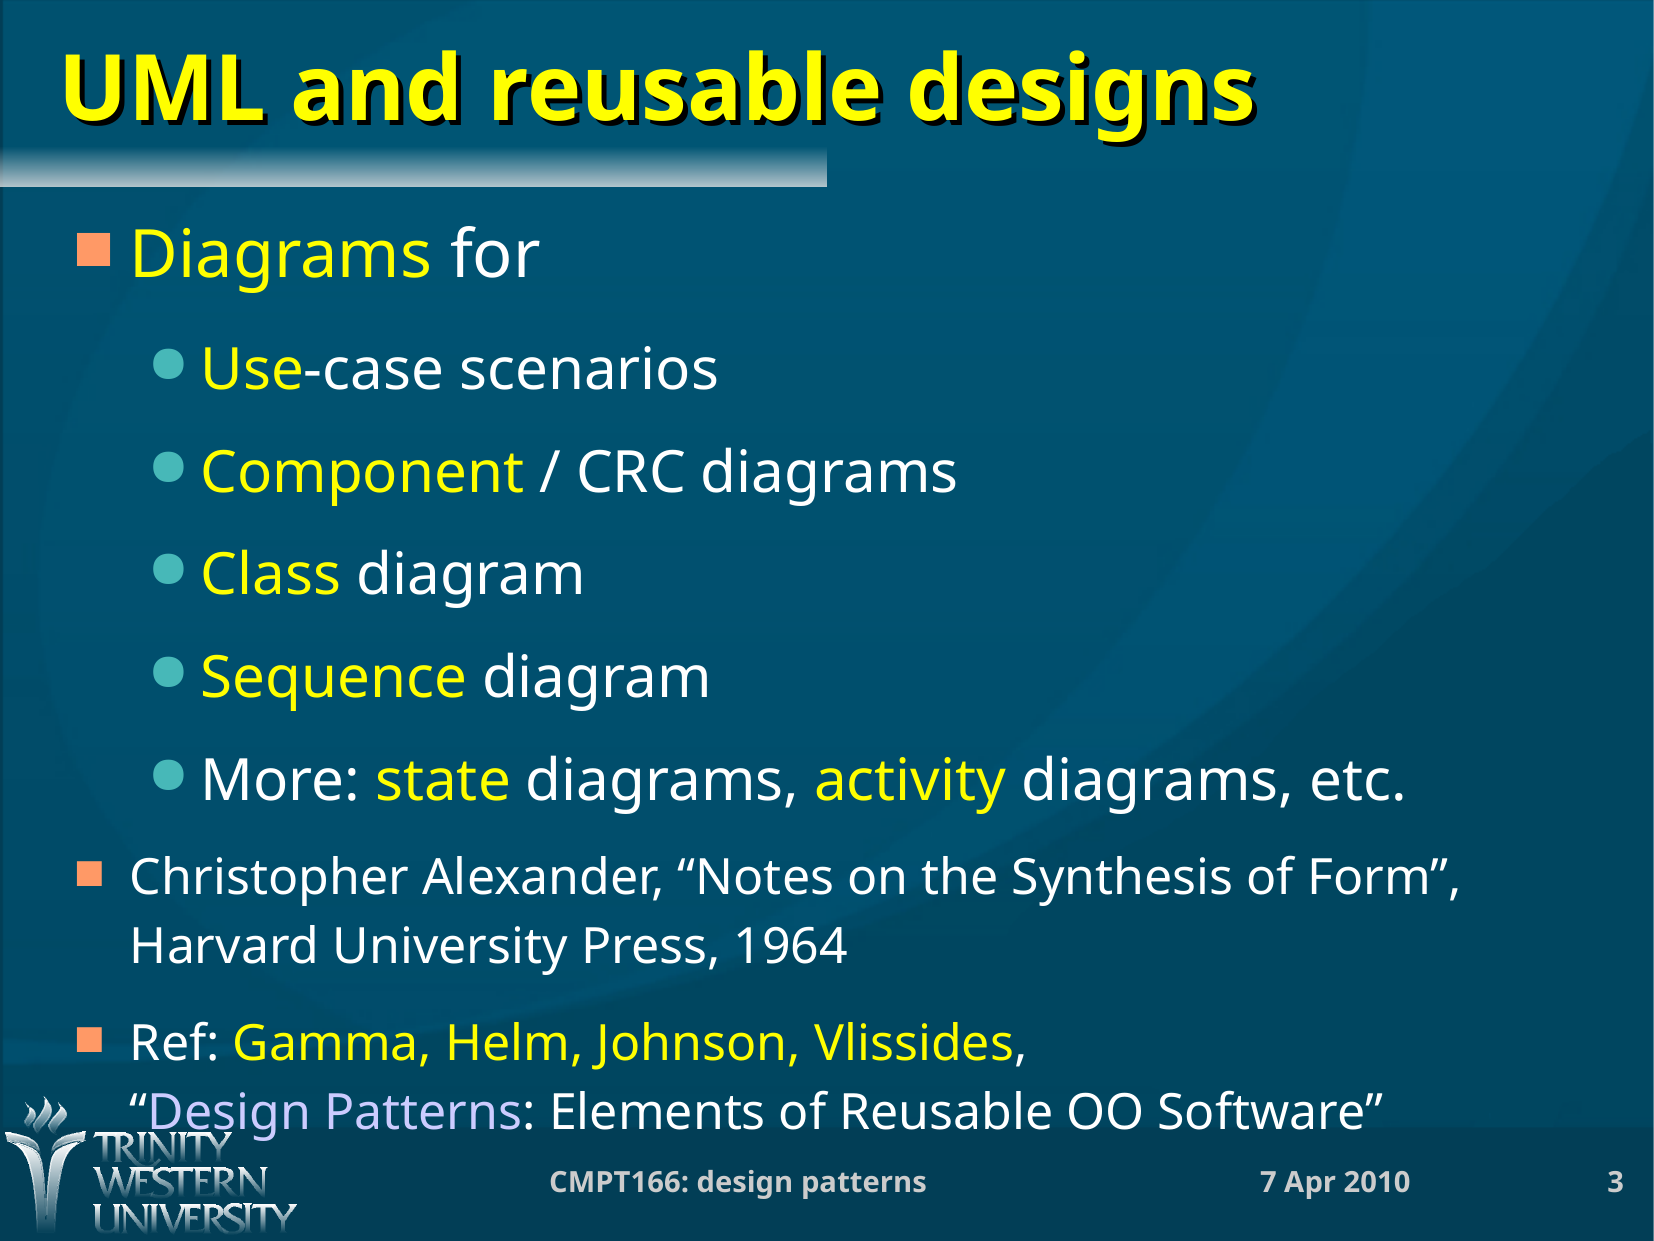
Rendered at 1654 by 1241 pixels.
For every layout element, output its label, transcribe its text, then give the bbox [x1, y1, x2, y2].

title UML and reusable designs [59, 19, 1595, 148]
list Diagrams for Use-case scenarios Component / CRC diagrams Class diagram Sequence diagram More: state diagrams, activity diagrams, etc. Christopher Alexander, “Notes on the Synthesis of Form”, Harvard University Press, 1964 Ref: Gamma, Helm, Johnson, Vlissides, “Design Patterns: Elements of Reusable OO Software” [59, 206, 1625, 1034]
title Classes of patterns (GoF) [0, 154, 827, 158]
picture [38, 1227, 54, 1232]
